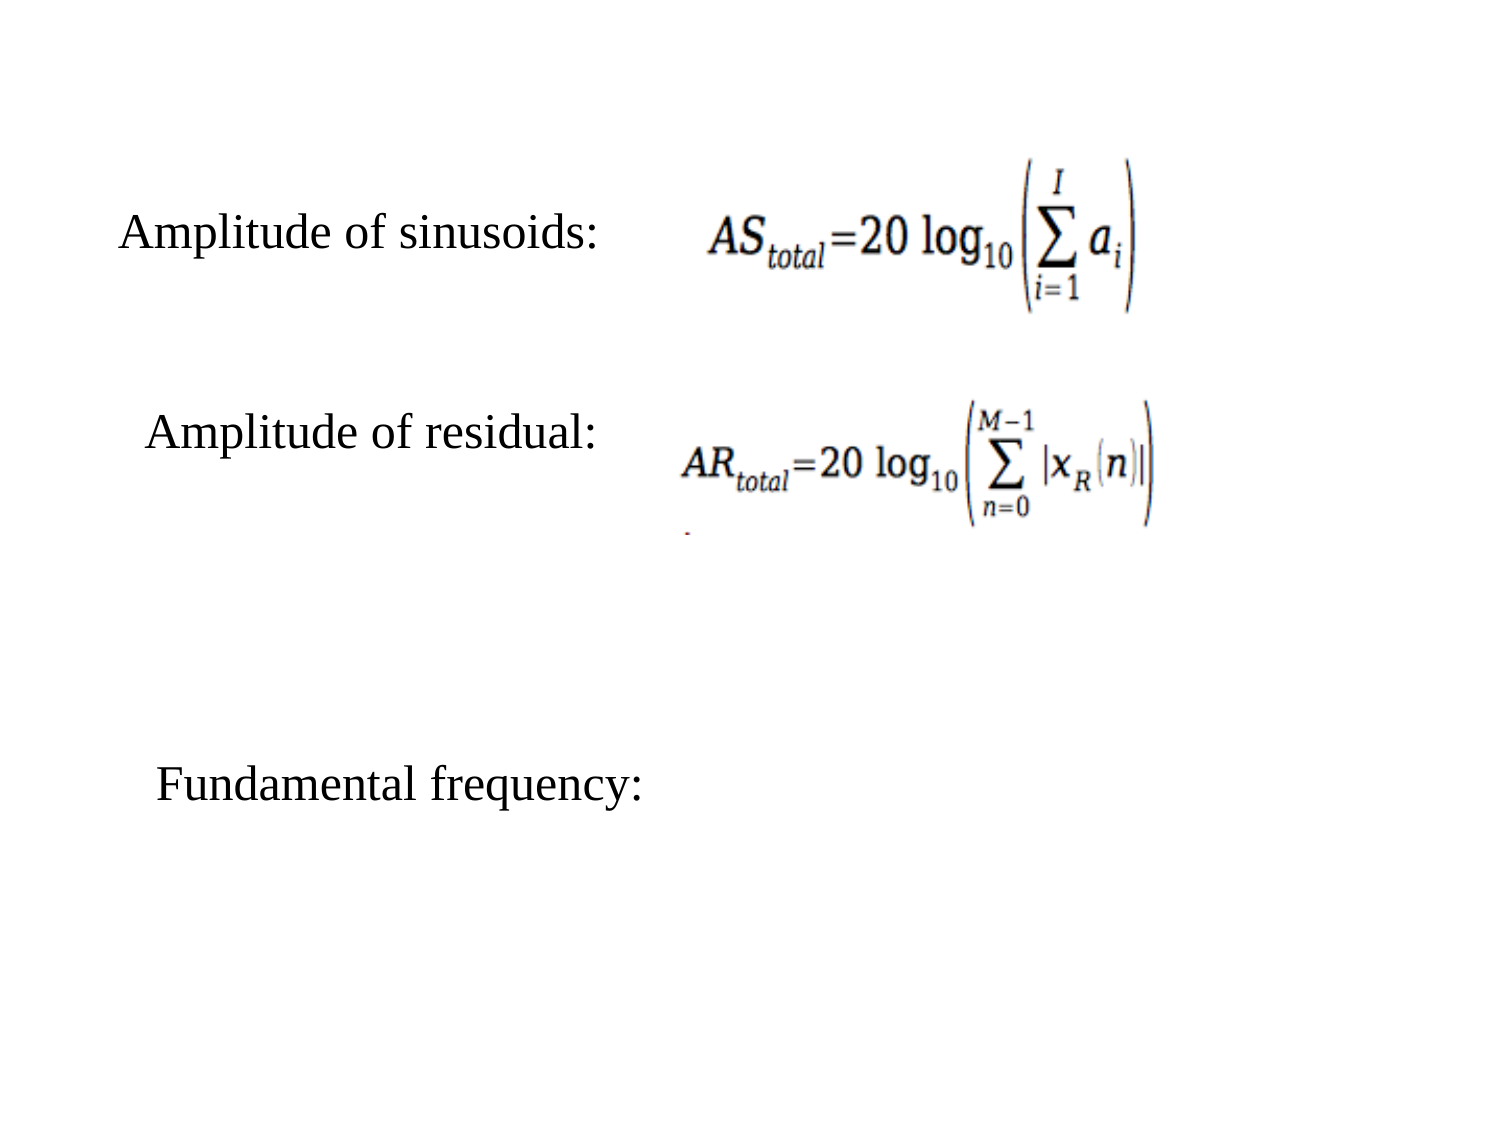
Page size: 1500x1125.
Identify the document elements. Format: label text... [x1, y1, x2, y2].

text_box Amplitude of residual: [112, 387, 643, 467]
text_box Amplitude of sinusoids: [99, 187, 630, 267]
picture [655, 397, 1181, 535]
text_box Fundamental frequency: [99, 738, 713, 818]
picture [655, 148, 1175, 329]
